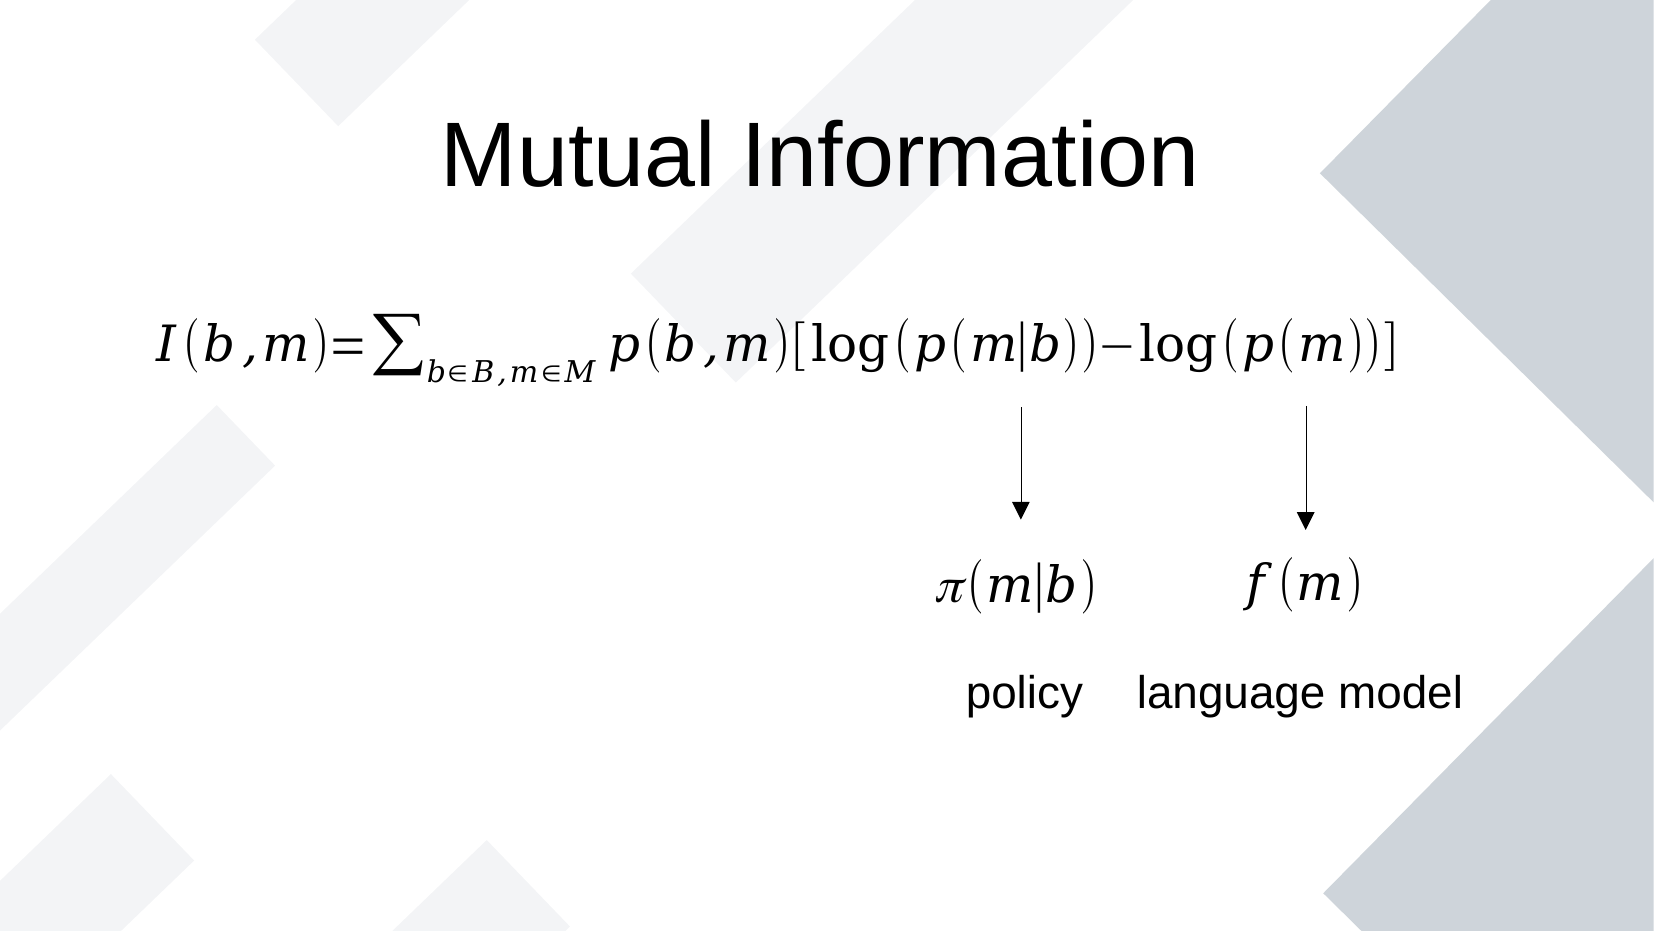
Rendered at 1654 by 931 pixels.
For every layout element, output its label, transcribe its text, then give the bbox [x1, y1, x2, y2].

text_box language model [1122, 659, 1477, 721]
title Mutual Information [76, 76, 1565, 233]
chart [933, 555, 1097, 617]
chart [153, 310, 1398, 390]
text_box policy [951, 659, 1098, 721]
chart [1240, 553, 1364, 615]
